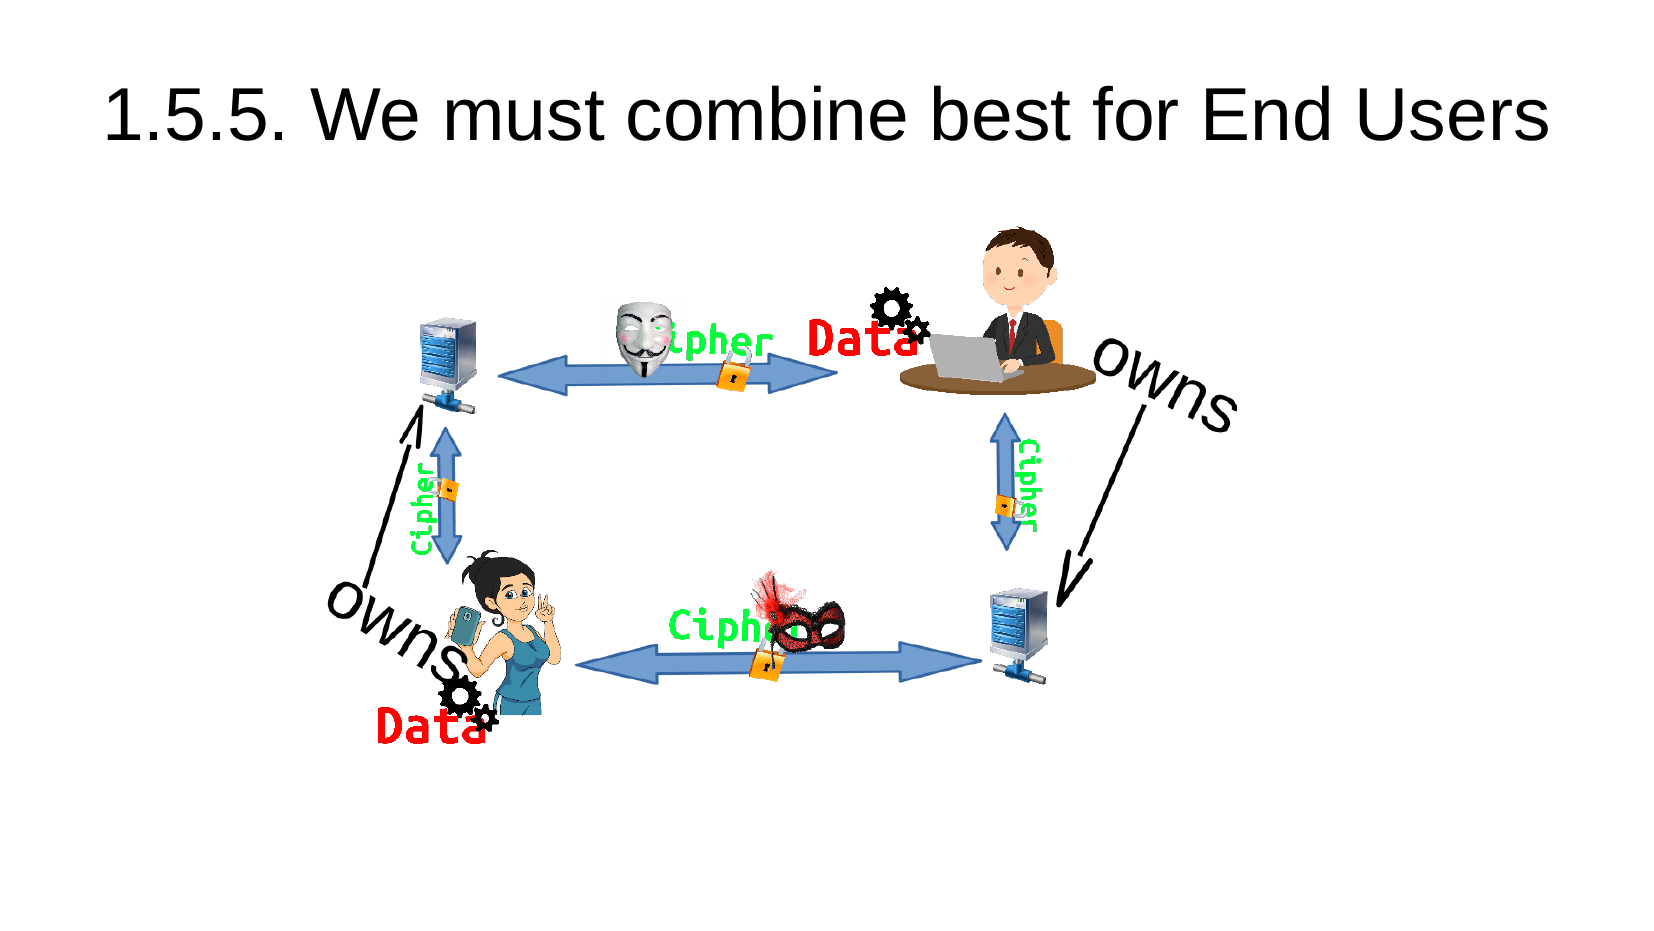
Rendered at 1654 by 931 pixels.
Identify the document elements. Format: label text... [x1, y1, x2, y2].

picture [323, 224, 1241, 745]
title 1.5.5. We must combine best for End Users [82, 37, 1571, 193]
